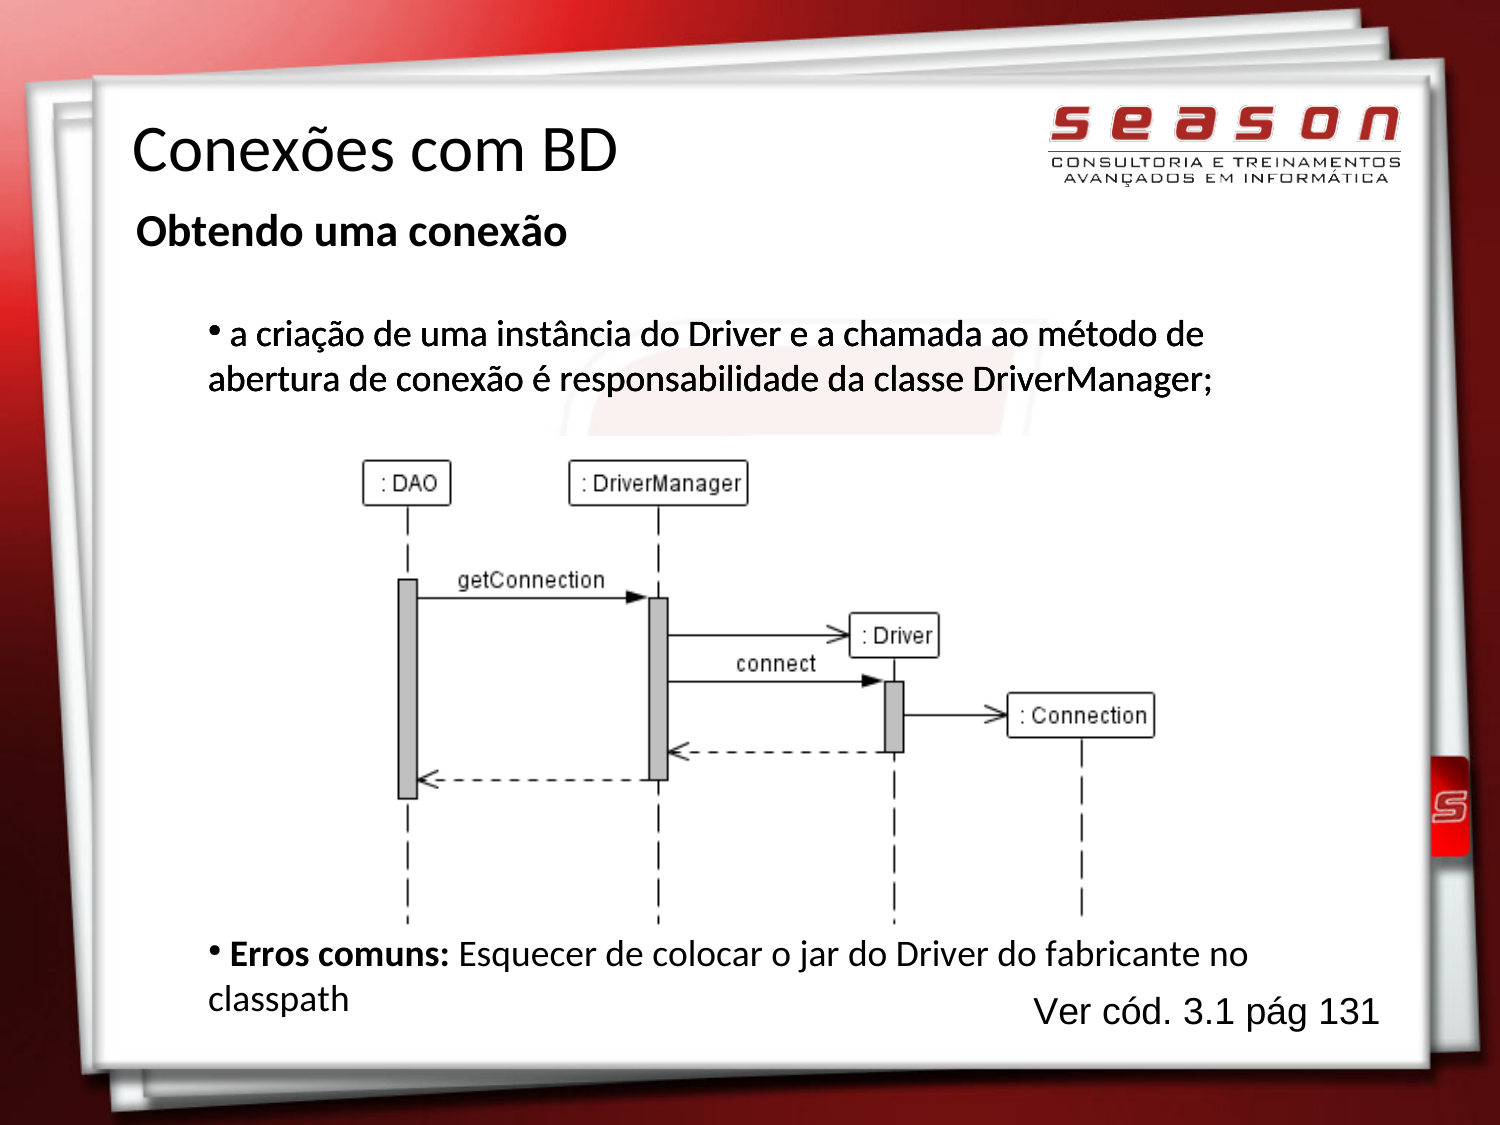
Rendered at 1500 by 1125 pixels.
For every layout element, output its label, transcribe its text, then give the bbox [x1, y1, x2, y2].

title Conexões com BD [118, 33, 1394, 257]
text_box Ver cód. 3.1 pág 131 [708, 979, 1396, 1040]
picture [0, 0, 1500, 1125]
text_box Obtendo uma conexão [119, 200, 1240, 256]
text_box a criação de uma instância do Driver e a chamada ao método de abertura de conexão é responsabilidade da classe DriverManager; [208, 283, 1328, 426]
text_box Erros comuns: Esquecer de colocar o jar do Driver do fabricante no classpath [208, 929, 1328, 1020]
